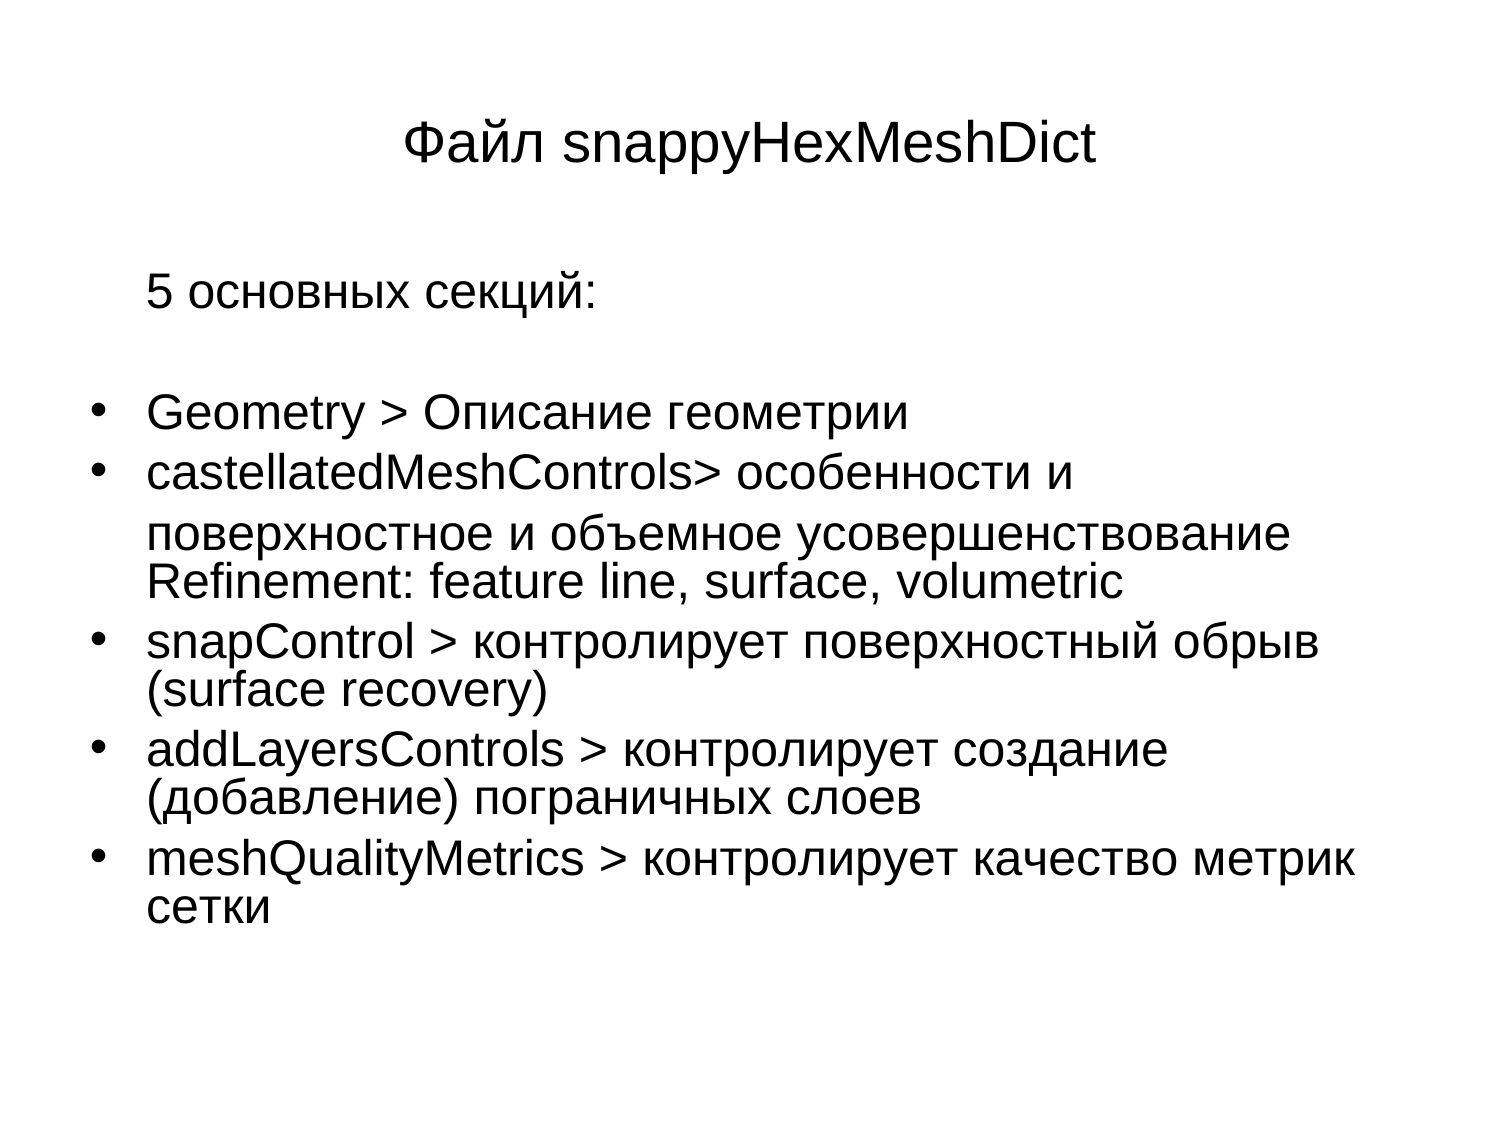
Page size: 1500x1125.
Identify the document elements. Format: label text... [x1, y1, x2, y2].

list 5 основных секций: Geometry > Описание геометрии castellatedMeshControls> особенности и поверхностное и объемное усовершенствование Refinement: feature line, surface, volumetric snapControl > контролирует поверхностный обрыв (surface recovery) addLayersControls > контролирует создание (добавление) пограничных слоев meshQualityMetrics > контролирует качество метрик сетки [75, 262, 1426, 1006]
title Файл snappyHexMeshDict [75, 45, 1426, 233]
